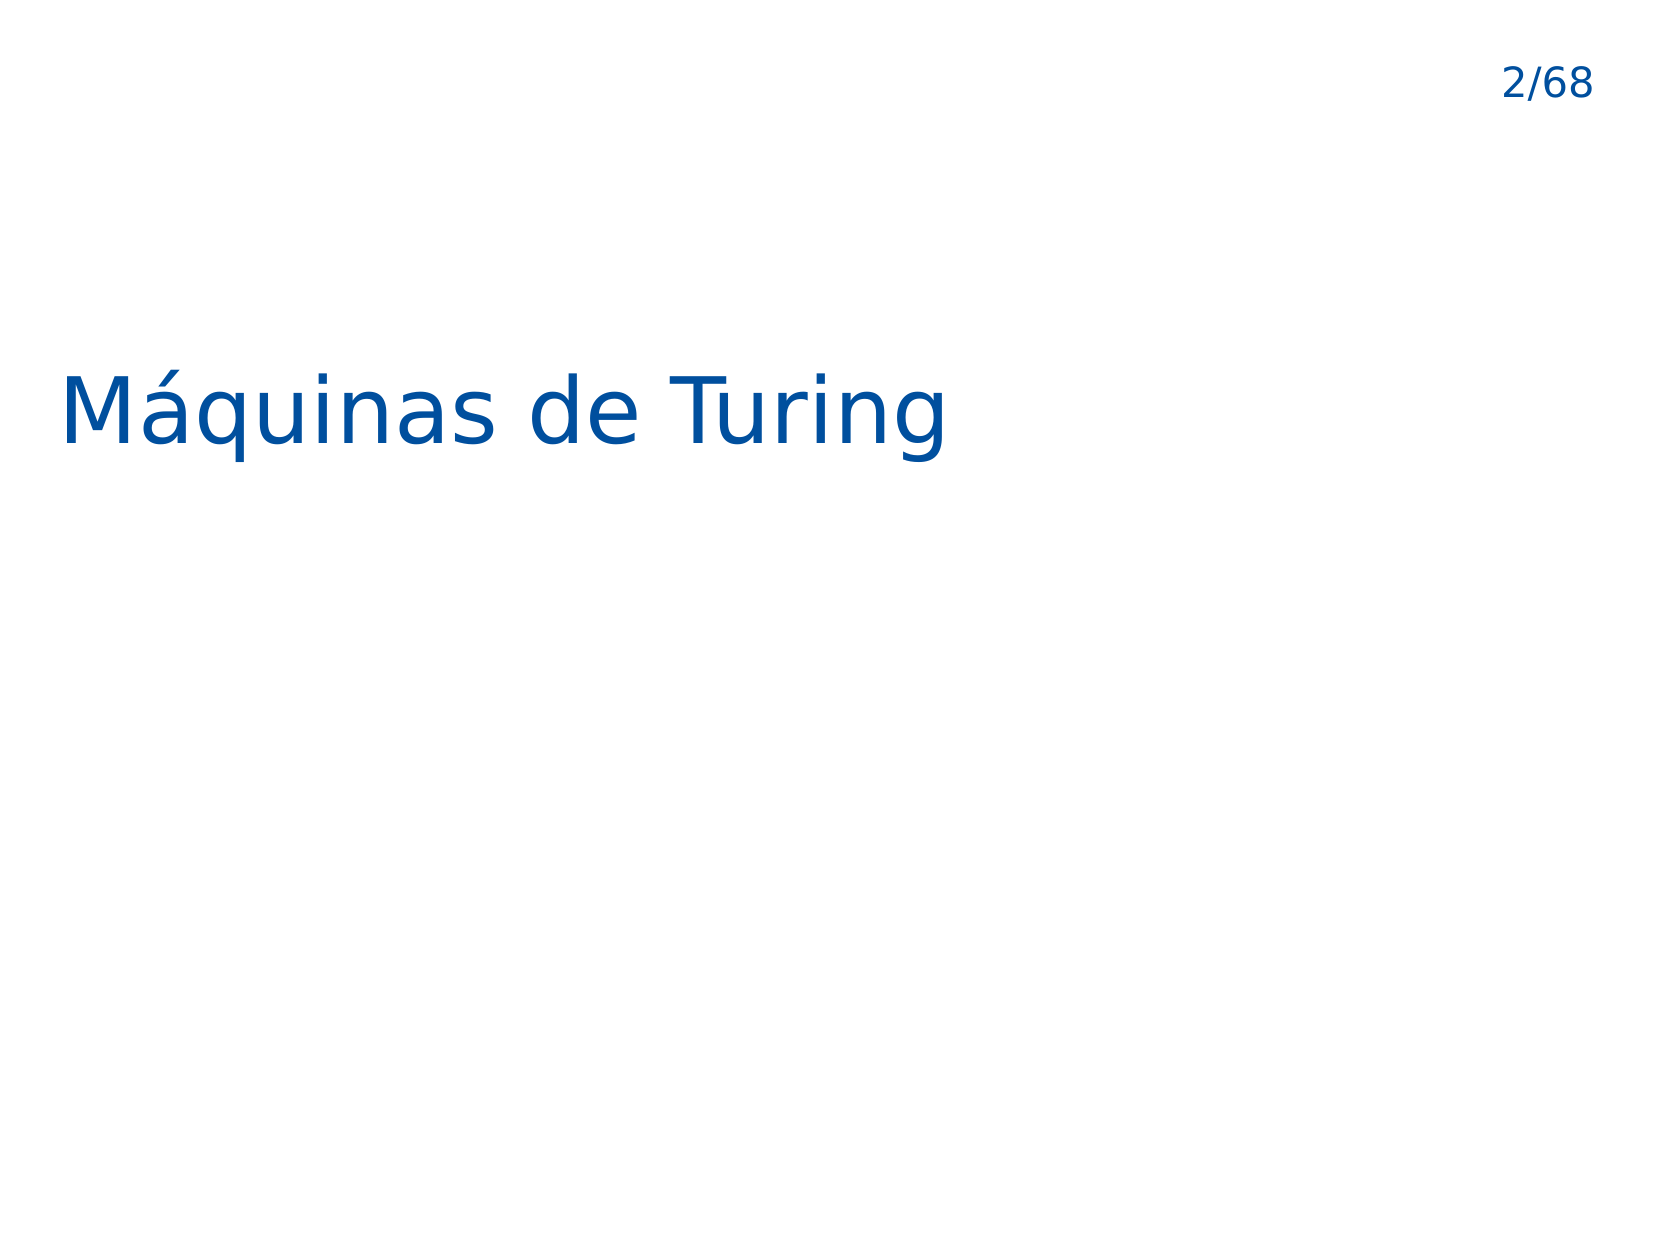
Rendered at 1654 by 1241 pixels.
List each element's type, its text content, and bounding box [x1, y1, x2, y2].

list Máquinas de Turing [59, 141, 1625, 1211]
